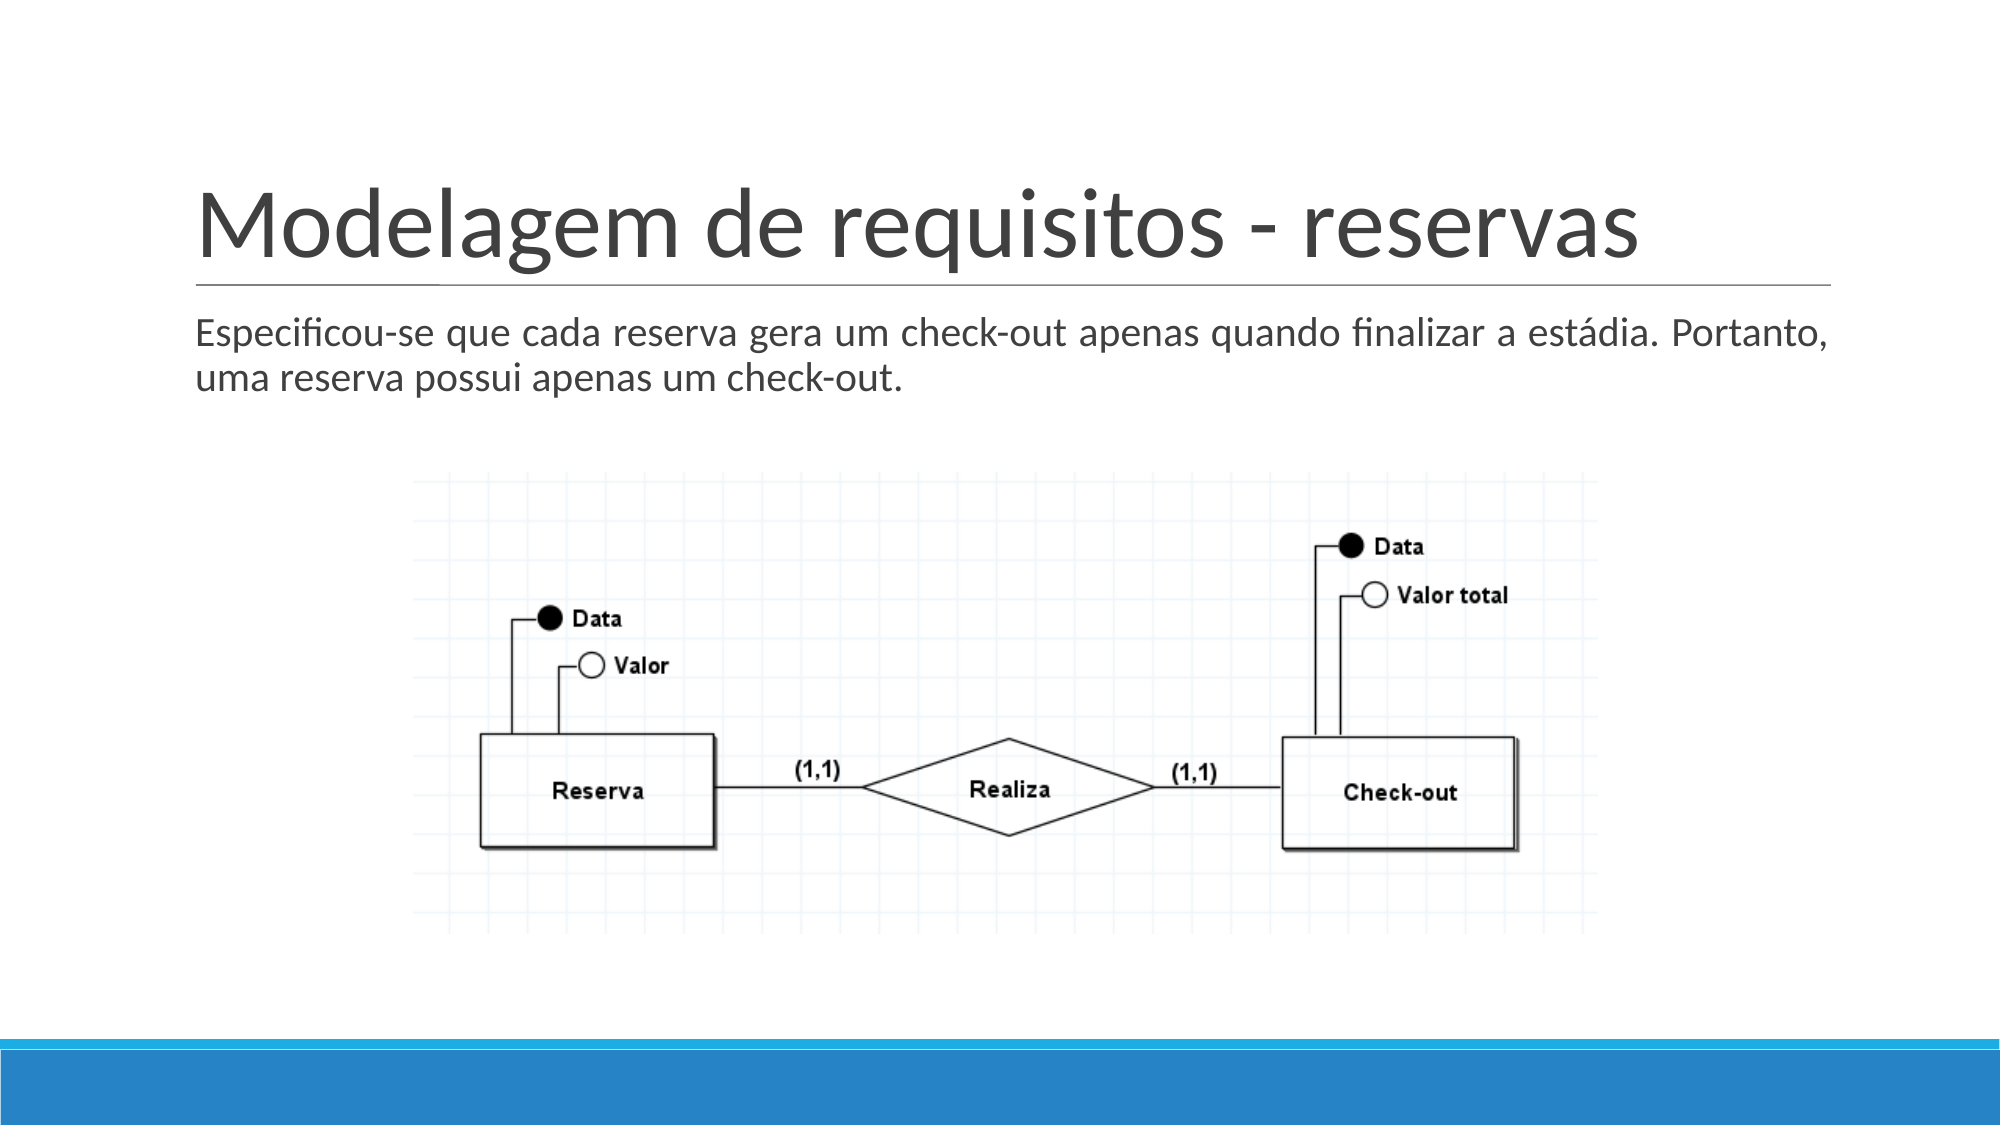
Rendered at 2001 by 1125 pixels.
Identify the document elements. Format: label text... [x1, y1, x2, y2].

text_box Especificou-se que cada reserva gera um check-out apenas quando finalizar a estádia. Portanto, uma reserva possui apenas um check-out. [180, 302, 1830, 963]
text_box Modelagem de requisitos - reservas [180, 47, 1830, 285]
picture [413, 472, 1598, 934]
